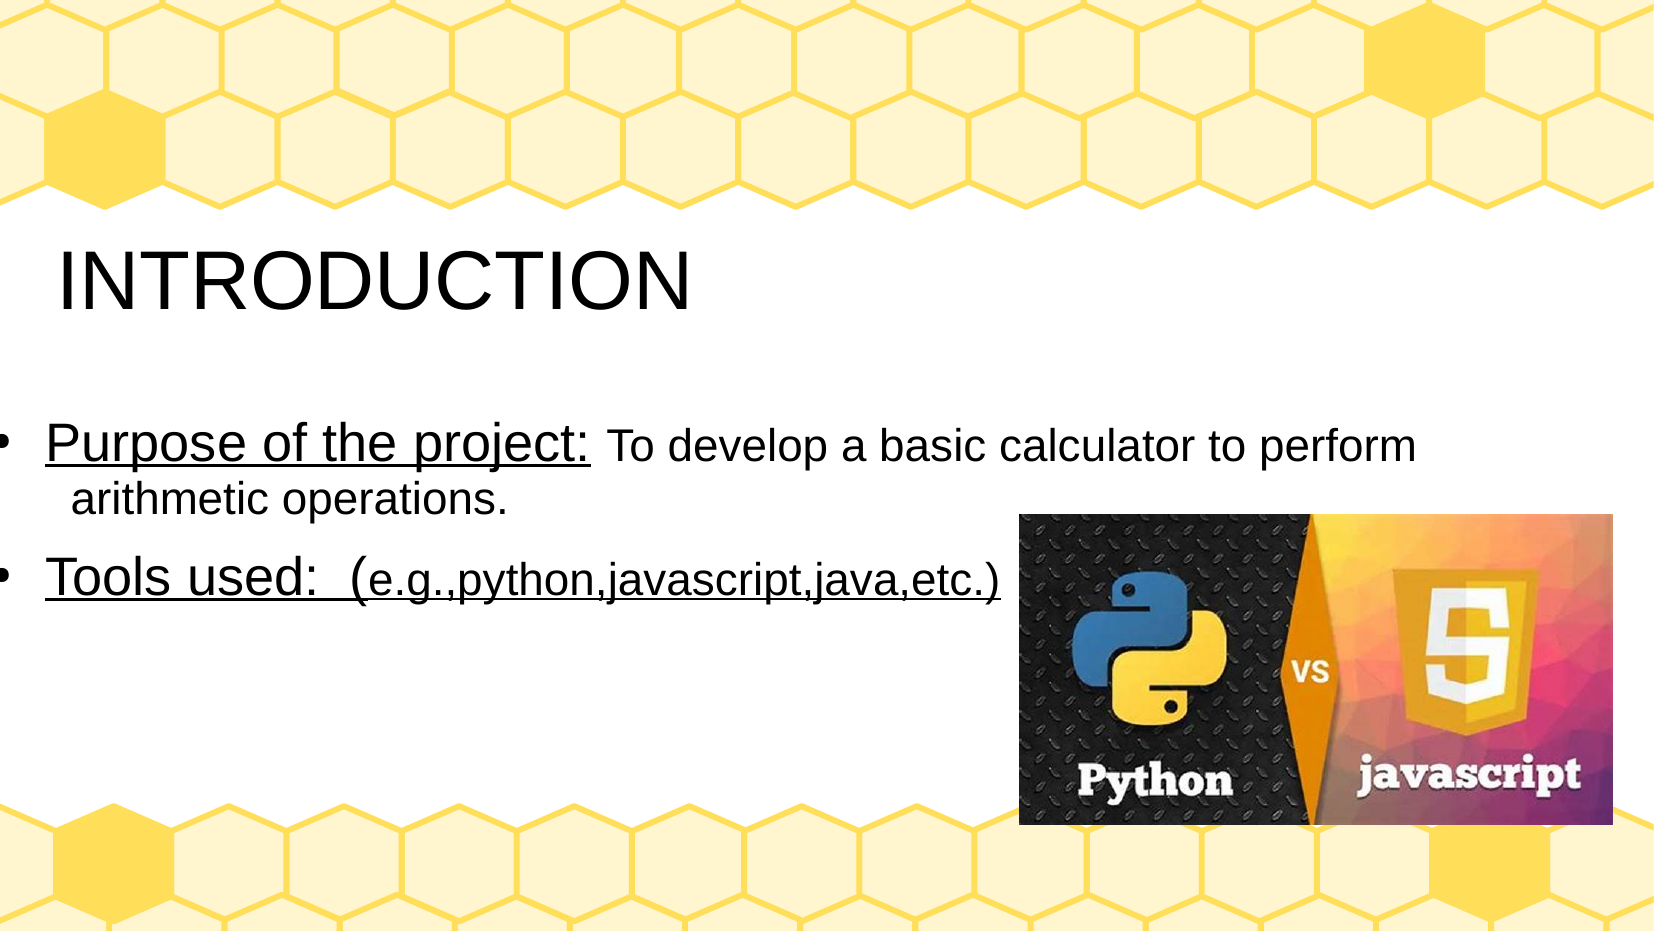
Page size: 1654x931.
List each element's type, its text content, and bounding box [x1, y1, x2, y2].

title INTRODUCTION [0, 225, 976, 338]
list Purpose of the project: To develop a basic calculator to perform arithmetic operations. Tools used: (e.g.,python,javascript,java,etc.) [0, 412, 1463, 826]
picture [1019, 514, 1613, 826]
